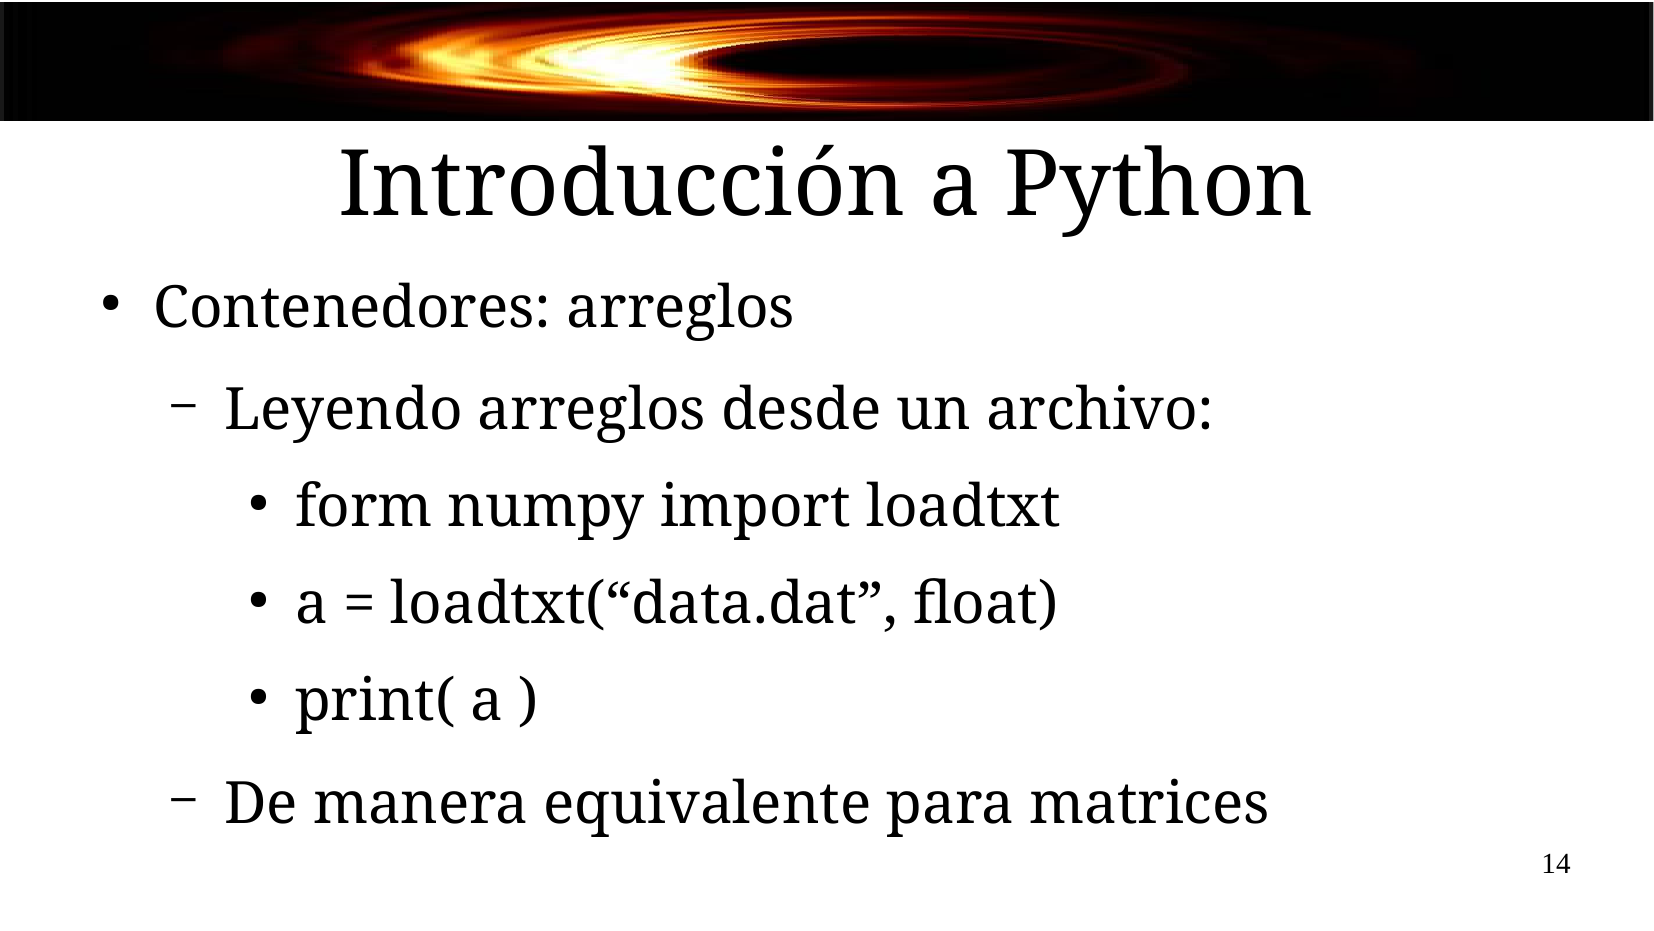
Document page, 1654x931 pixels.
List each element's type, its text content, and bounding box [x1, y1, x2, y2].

list Contenedores: arreglos Leyendo arreglos desde un archivo: form numpy import loadtxt a = loadtxt(“data.dat”, float) print( a ) De manera equivalente para matrices [82, 264, 1571, 901]
chart [770, 270, 889, 330]
title Introducción a Python [82, 102, 1571, 258]
picture [0, 2, 1654, 121]
